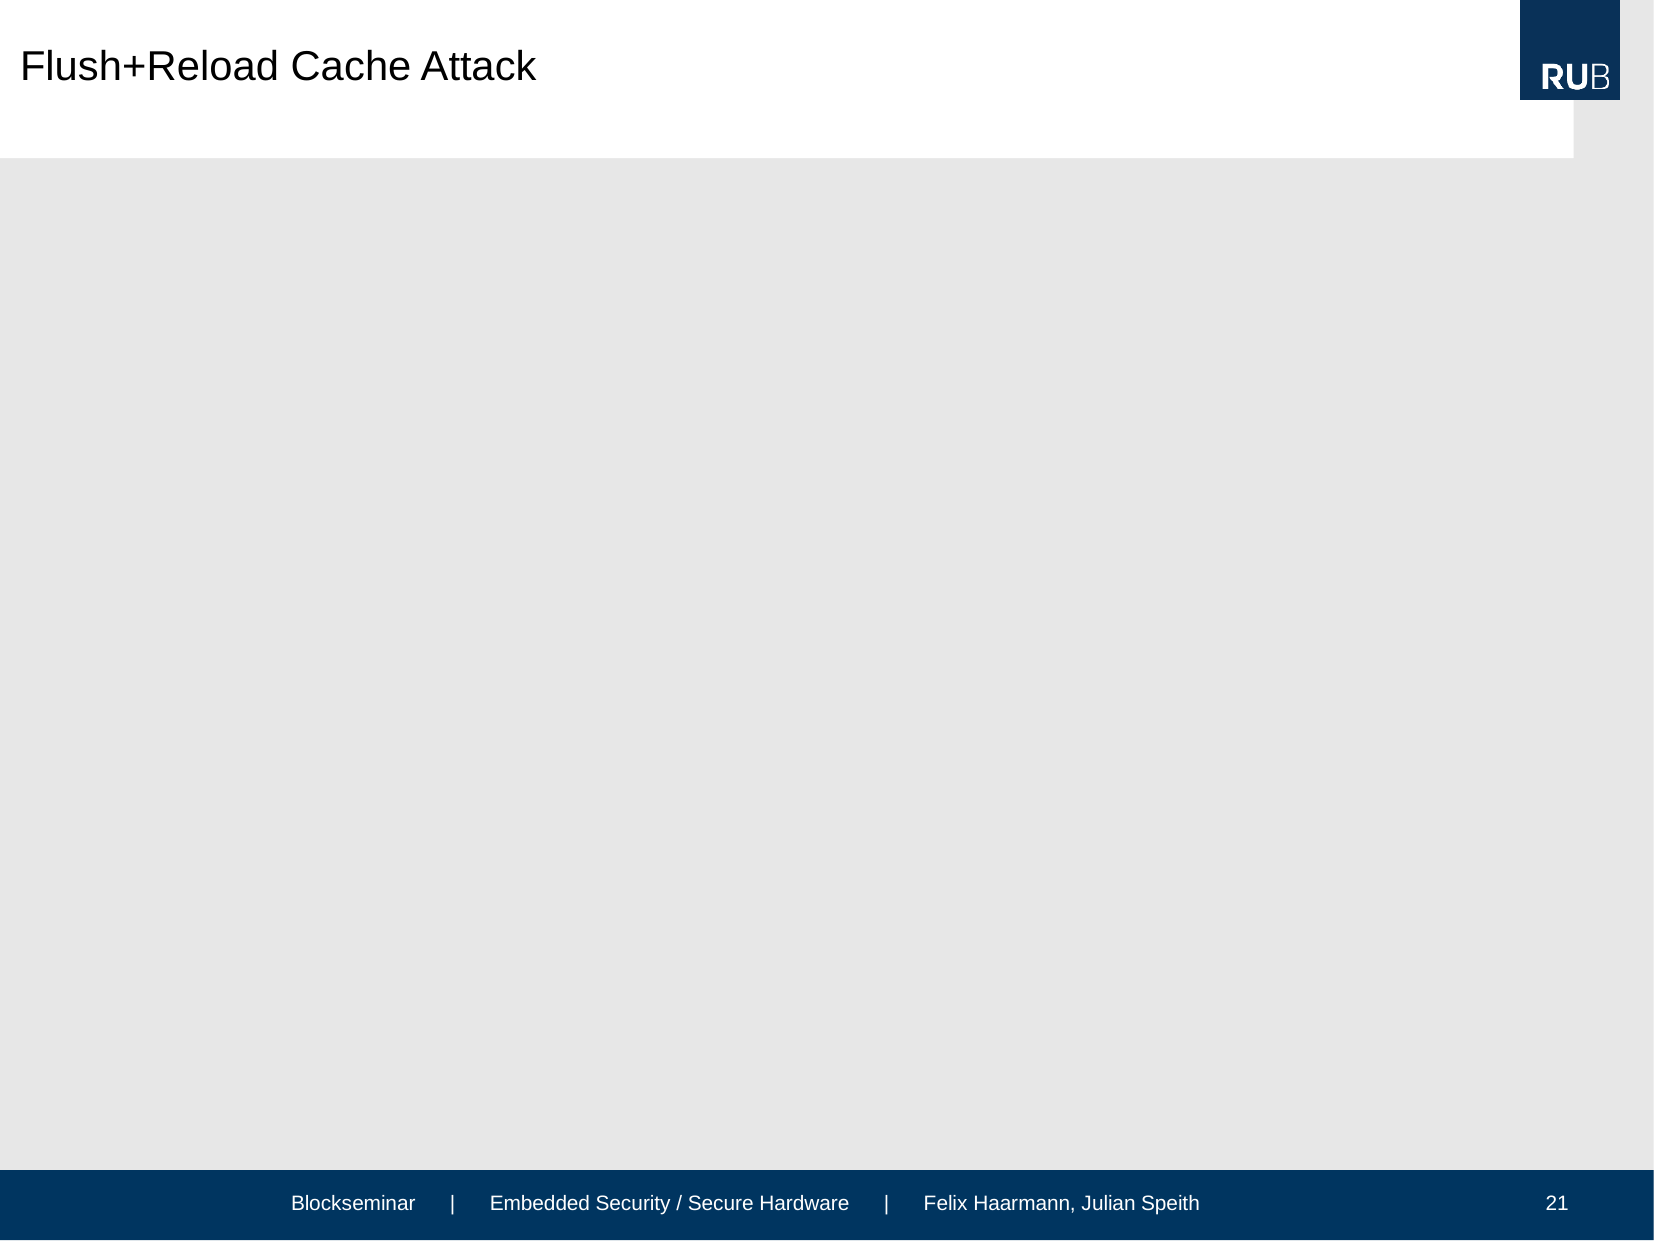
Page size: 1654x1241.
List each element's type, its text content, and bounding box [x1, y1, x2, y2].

title Flush+Reload Cache Attack [20, 0, 1507, 149]
picture [1520, 0, 1620, 100]
